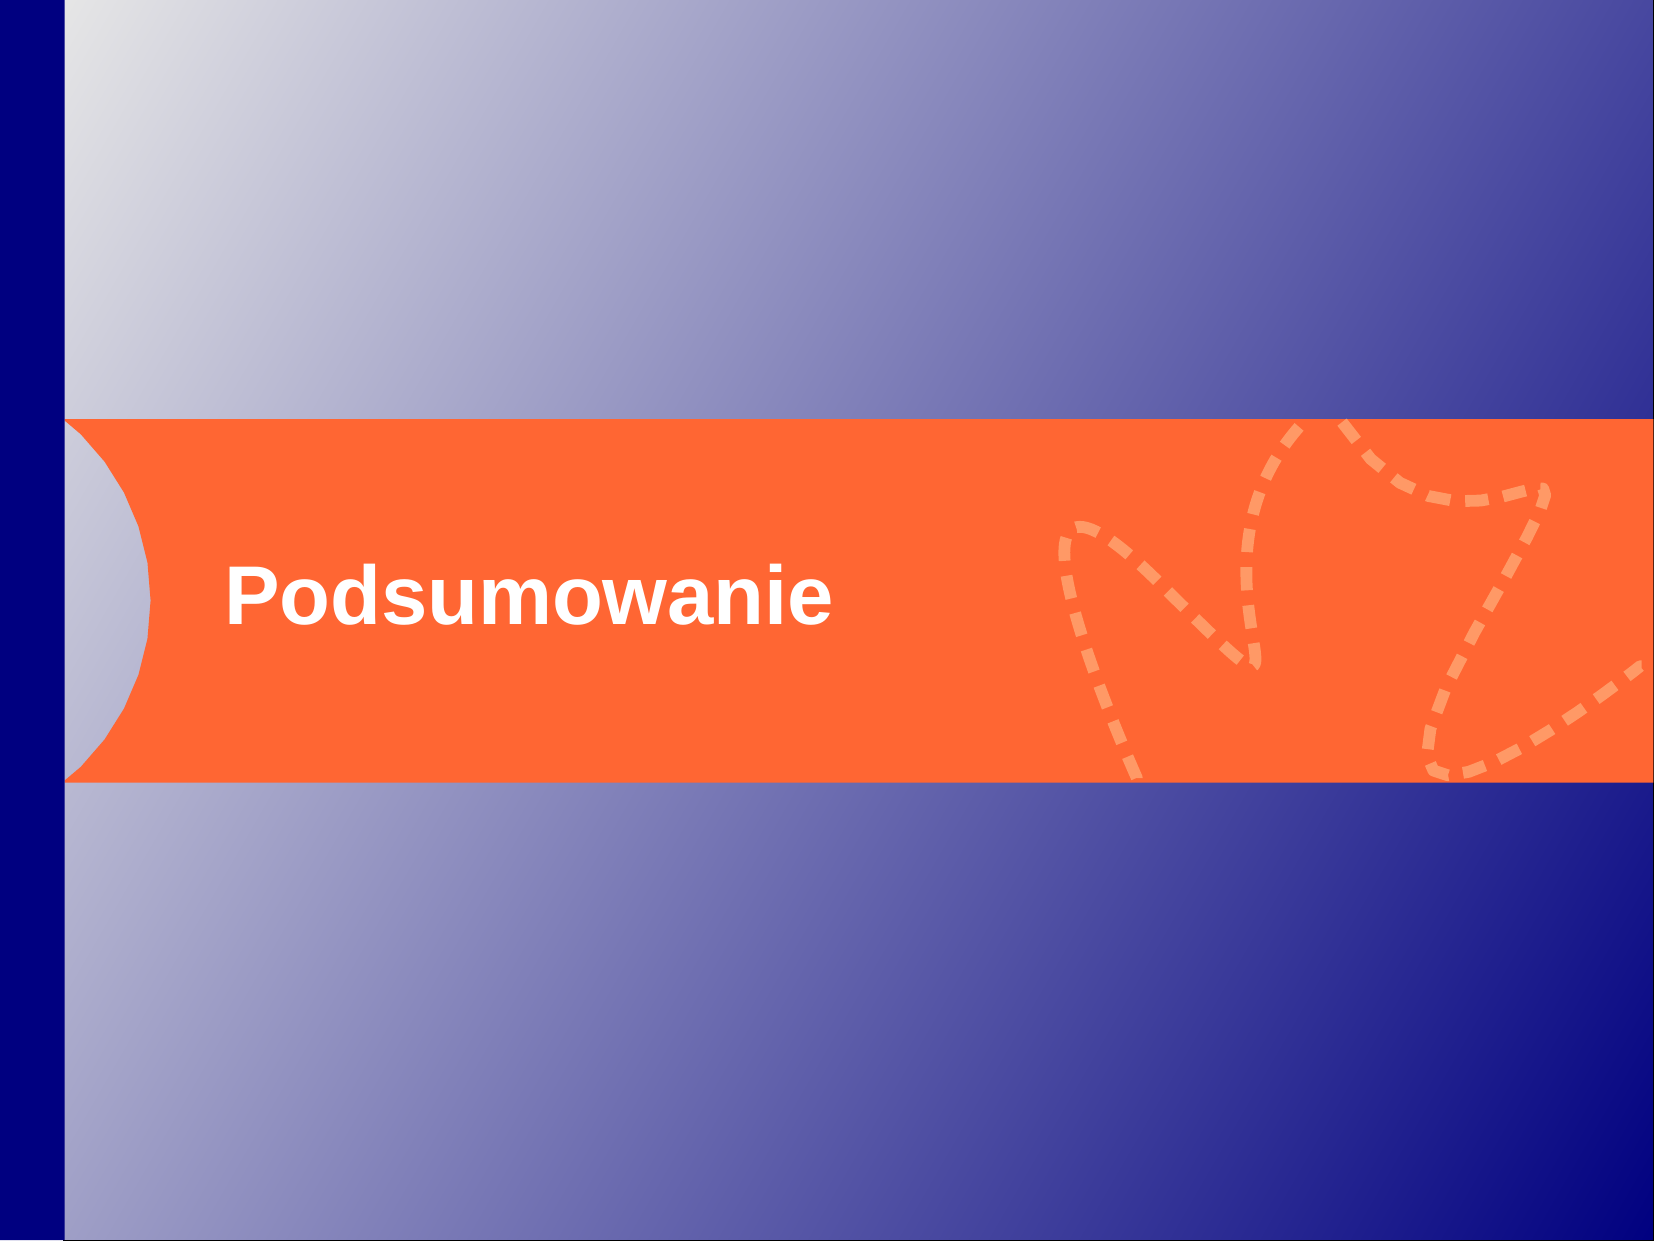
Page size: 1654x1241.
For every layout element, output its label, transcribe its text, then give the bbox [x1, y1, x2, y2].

title Podsumowanie [224, 497, 1093, 704]
